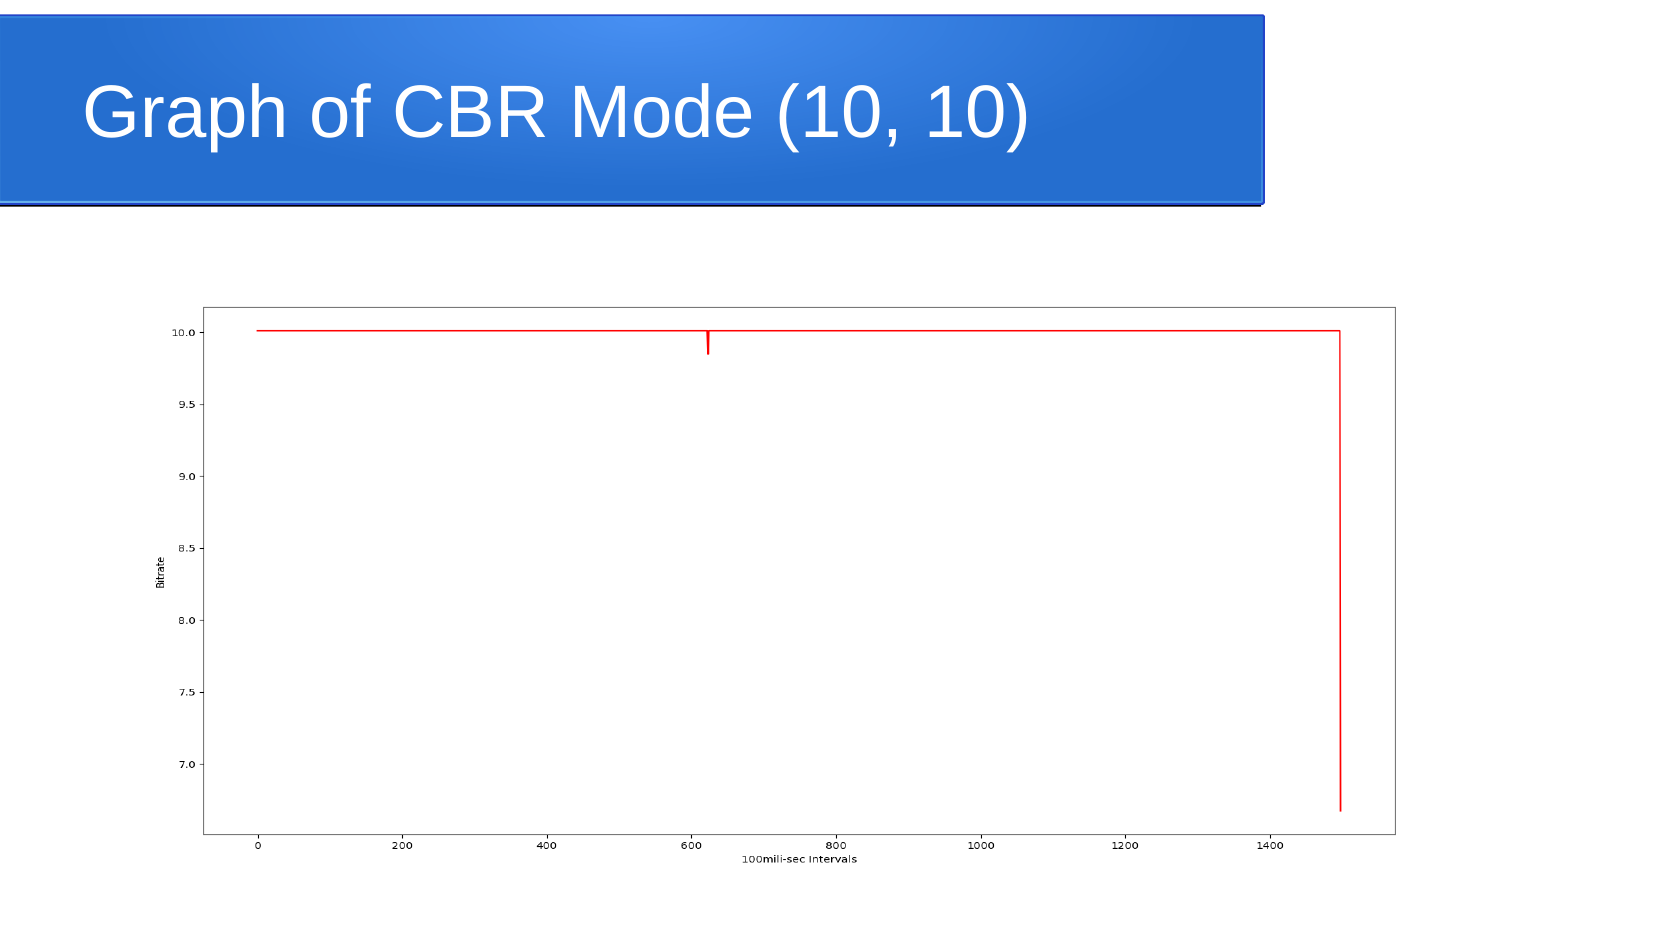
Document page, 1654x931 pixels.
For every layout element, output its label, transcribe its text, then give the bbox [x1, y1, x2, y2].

title Graph of CBR Mode (10, 10) [82, 35, 1235, 189]
picture [11, 224, 1548, 910]
